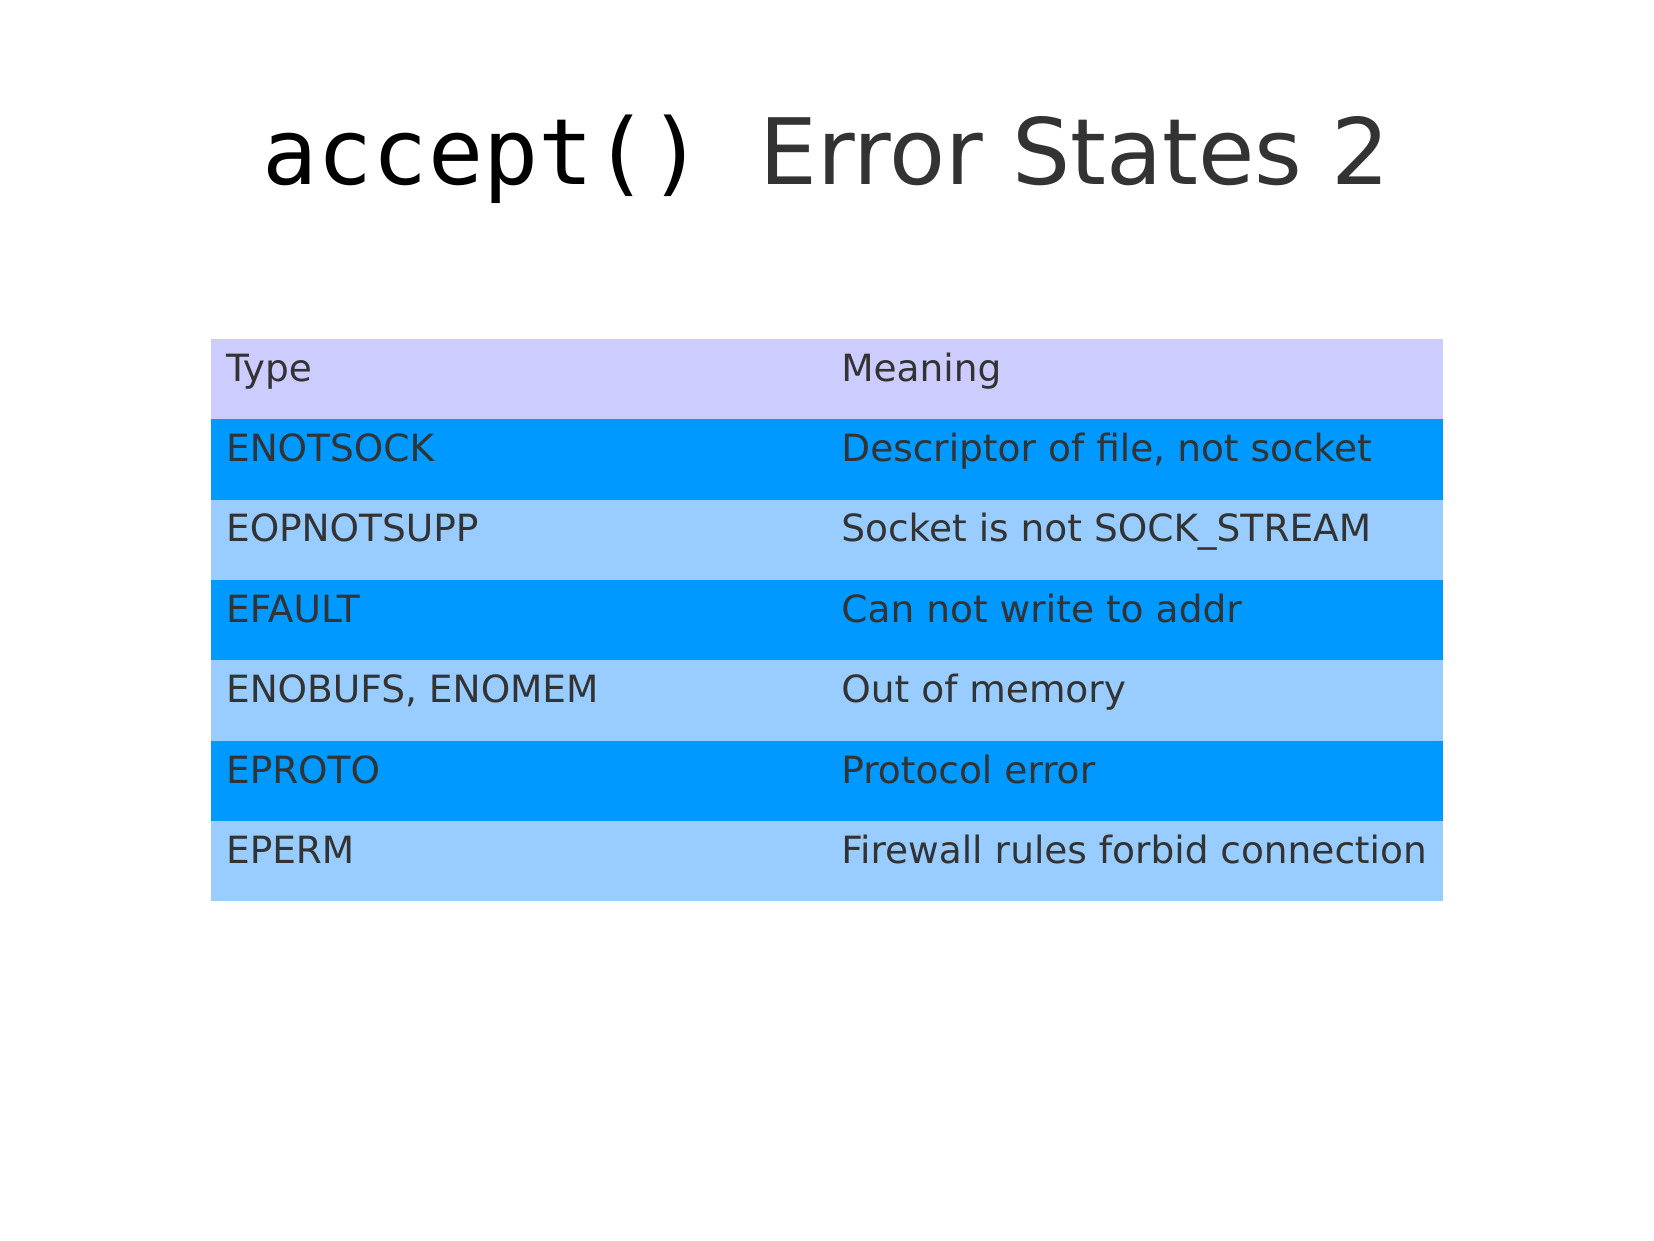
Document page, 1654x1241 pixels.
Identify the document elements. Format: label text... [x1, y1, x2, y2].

title accept() Error States 2 [82, 56, 1571, 250]
table_cell Socket is not SOCK_STREAM [827, 500, 1443, 580]
table_cell Out of memory [827, 660, 1443, 741]
table_cell Descriptor of file, not socket [827, 419, 1443, 500]
table_header Meaning [827, 339, 1443, 419]
table_cell EPERM [211, 821, 827, 901]
table_cell EOPNOTSUPP [211, 500, 827, 580]
table_cell ENOTSOCK [211, 419, 827, 500]
table_cell Firewall rules forbid connection [827, 821, 1443, 901]
table_cell Protocol error [827, 741, 1443, 821]
table_header Type [211, 339, 827, 419]
table_cell EFAULT [211, 580, 827, 660]
table_cell Can not write to addr [827, 580, 1443, 660]
table_cell ENOBUFS, ENOMEM [211, 660, 827, 741]
table_cell EPROTO [211, 741, 827, 821]
